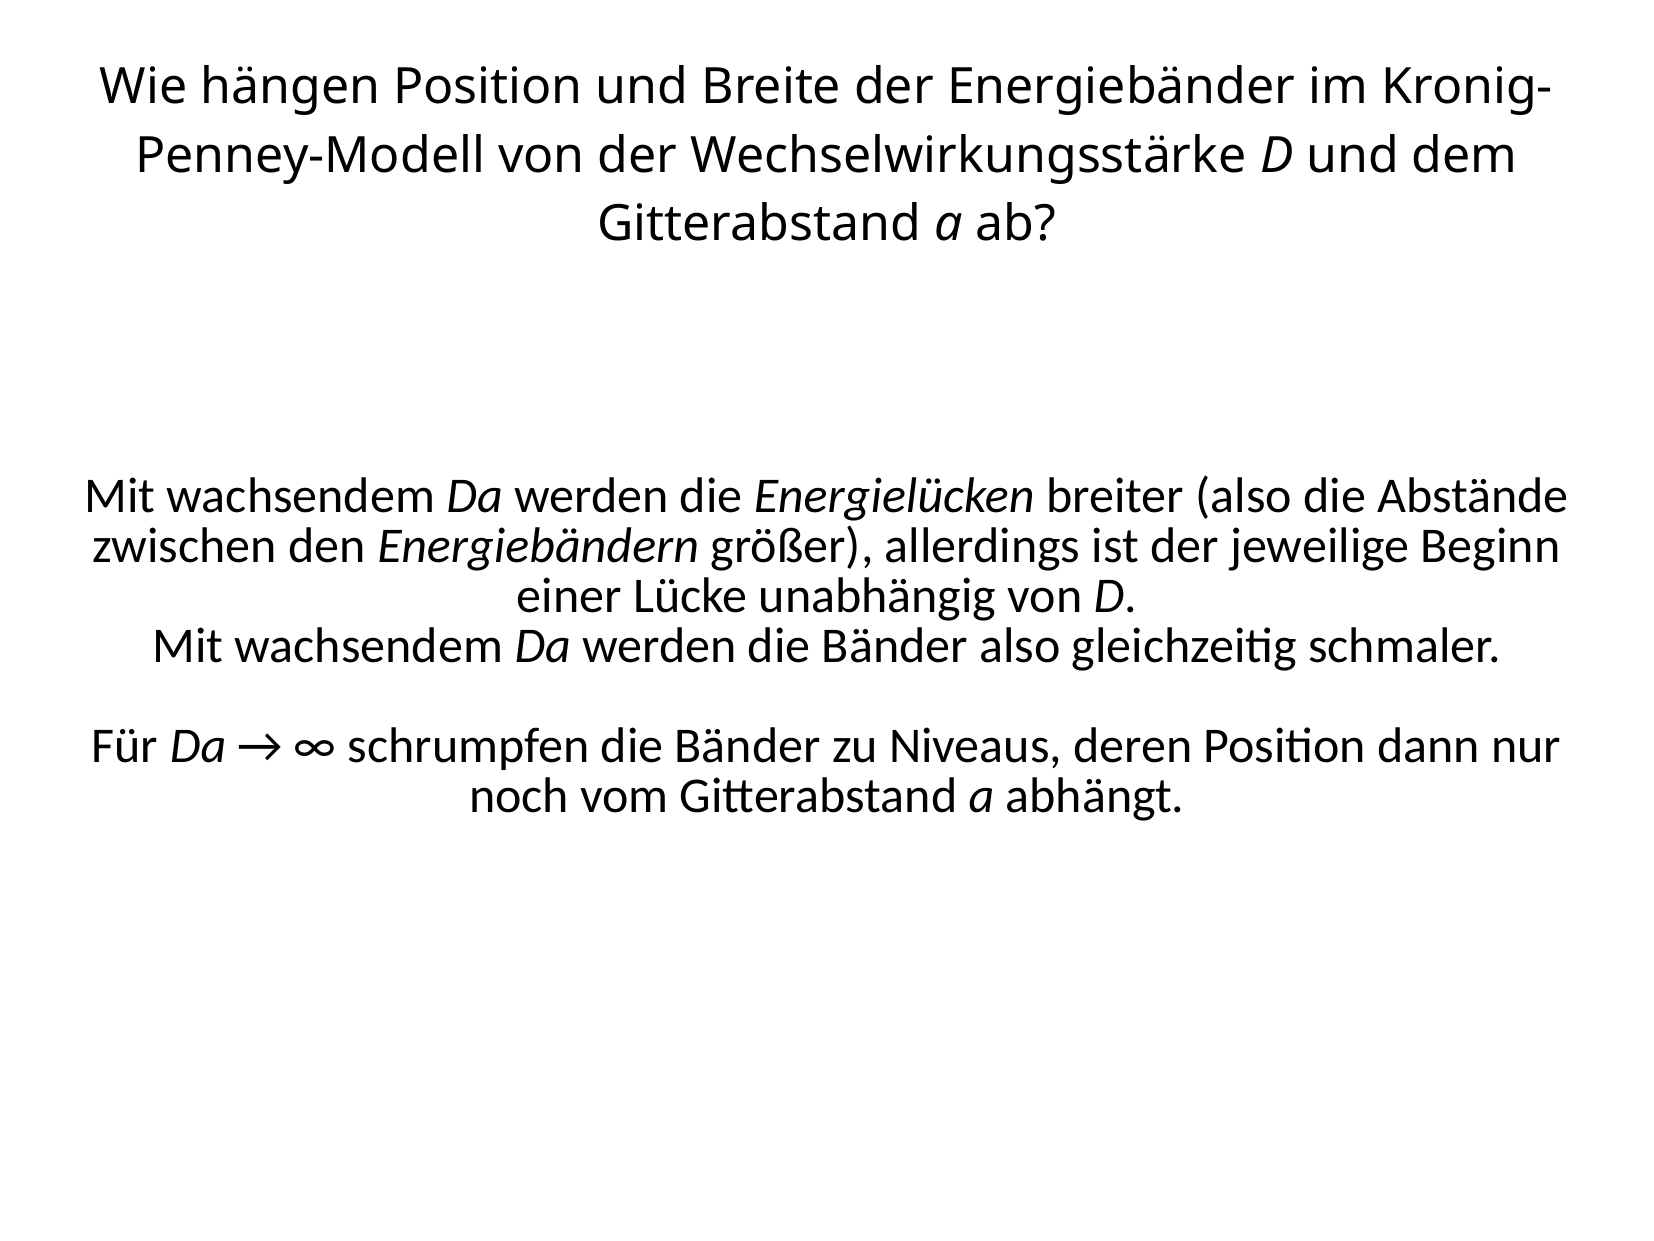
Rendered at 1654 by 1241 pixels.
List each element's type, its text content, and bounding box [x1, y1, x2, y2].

subtitle Mit wachsendem Da werden die Energielücken breiter (also die Abstände zwischen den Energiebändern größer), allerdings ist der jeweilige Beginn einer Lücke unabhängig von D. Mit wachsendem Da werden die Bänder also gleichzeitig schmaler. Für Da → ∞ schrumpfen die Bänder zu Niveaus, deren Position dann nur noch vom Gitterabstand a abhängt. [82, 290, 1571, 1010]
title Wie hängen Position und Breite der Energiebänder im Kronig-Penney-Modell von der Wechselwirkungsstärke D und dem Gitterabstand a ab? [82, 49, 1571, 257]
